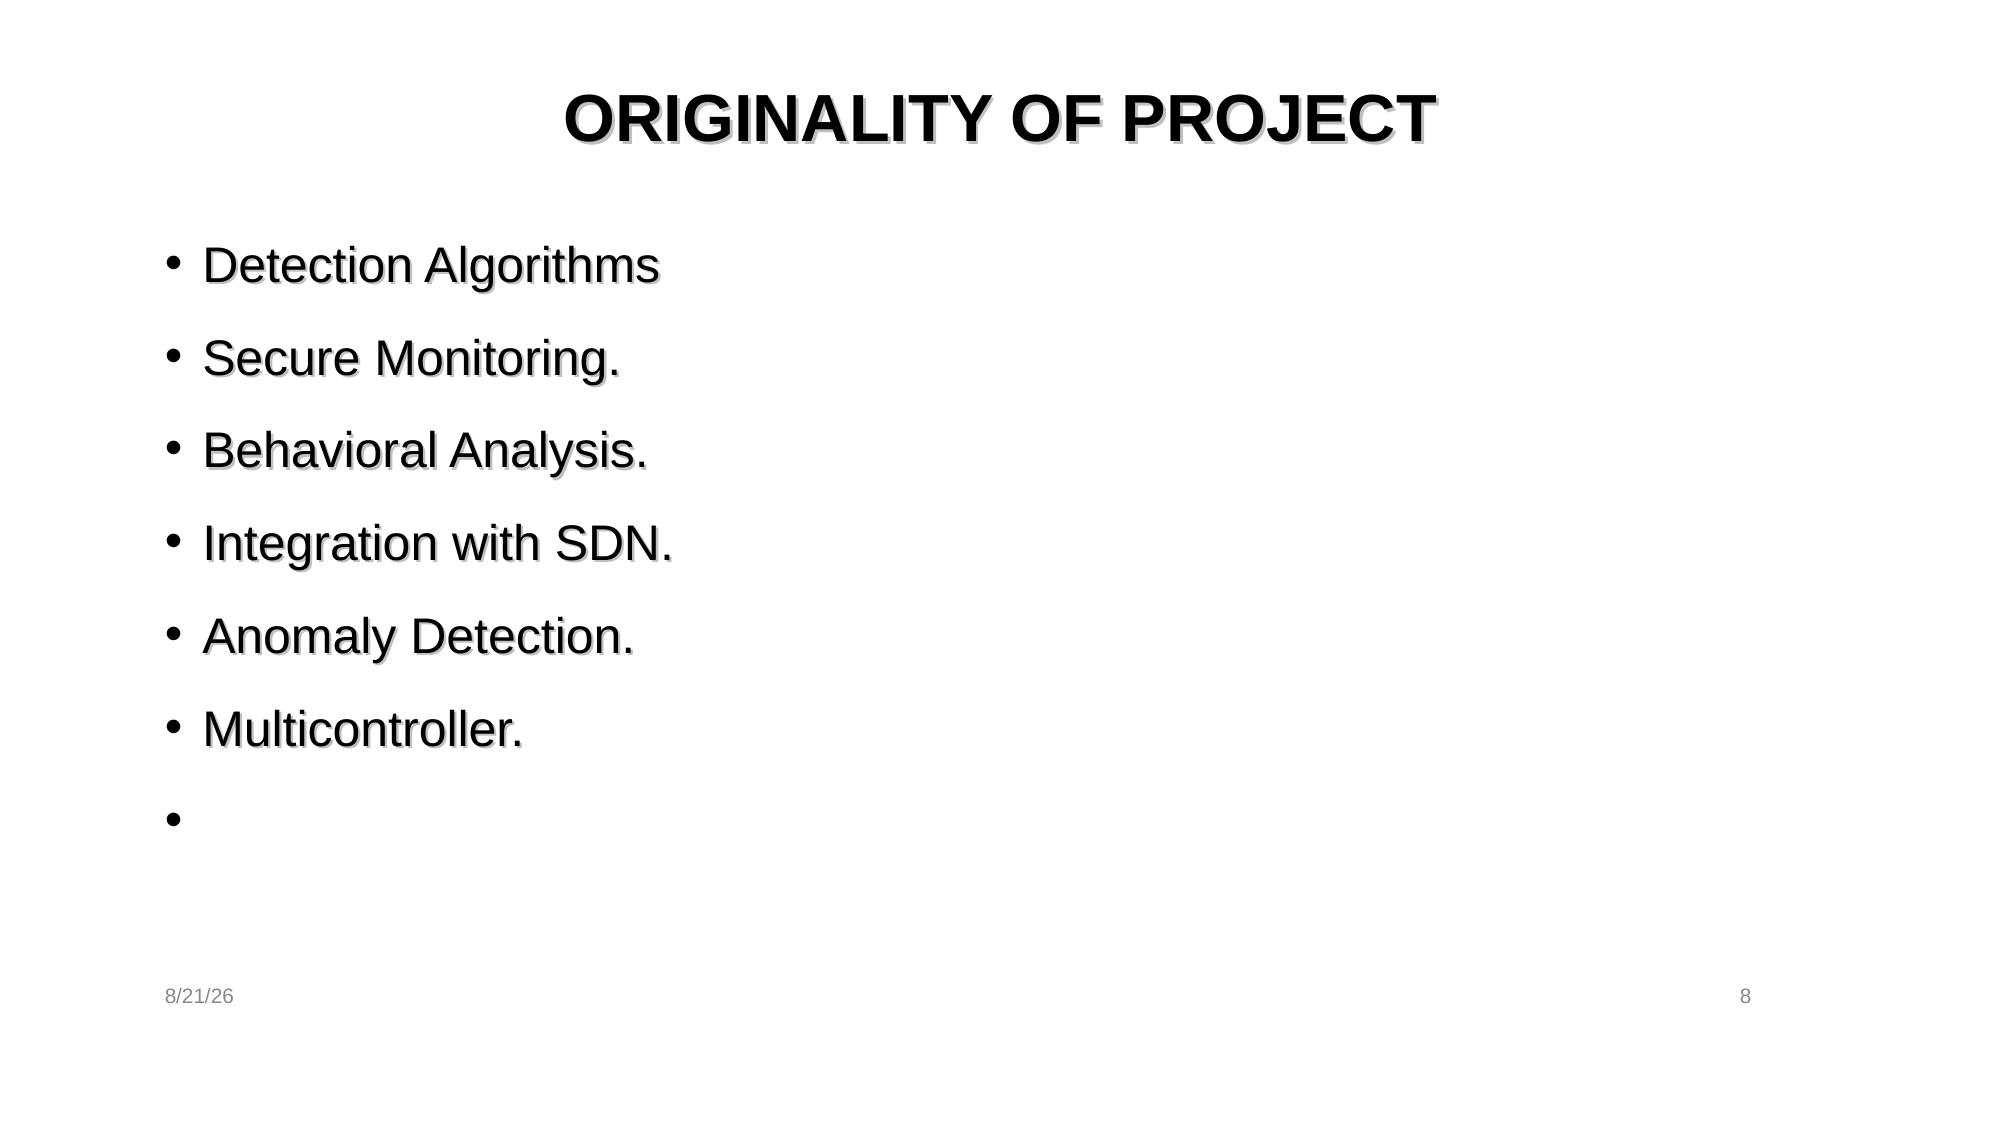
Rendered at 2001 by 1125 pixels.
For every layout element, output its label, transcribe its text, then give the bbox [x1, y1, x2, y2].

list Detection Algorithms Secure Monitoring. Behavioral Analysis. Integration with SDN. Anomaly Detection. Multicontroller. [149, 212, 1849, 981]
slide_number 8 [1724, 965, 1849, 1025]
slide_number December 27, 2024 [149, 965, 600, 1025]
title Originality of Project [151, 64, 1851, 177]
